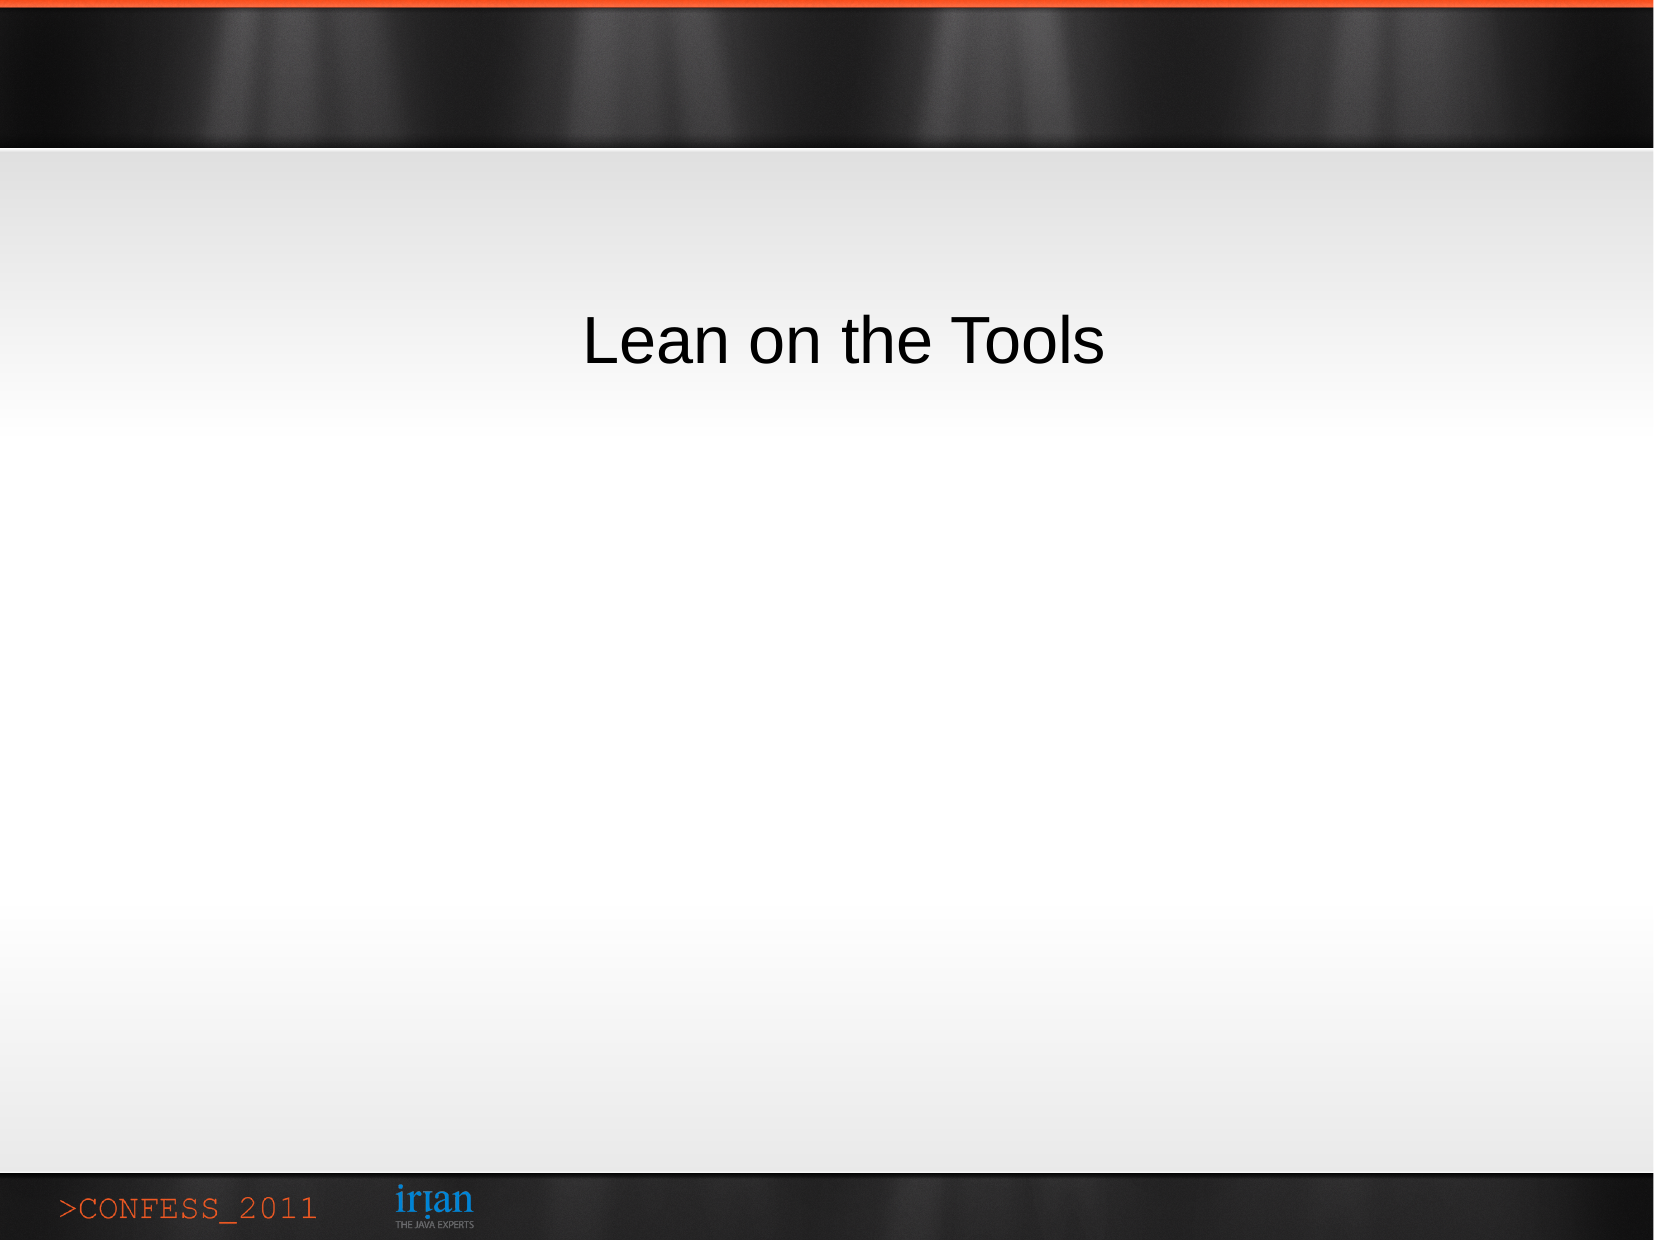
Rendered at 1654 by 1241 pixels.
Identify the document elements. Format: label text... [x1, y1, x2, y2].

subtitle Lean on the Tools [100, 6, 1589, 1125]
picture [0, 0, 1654, 1240]
